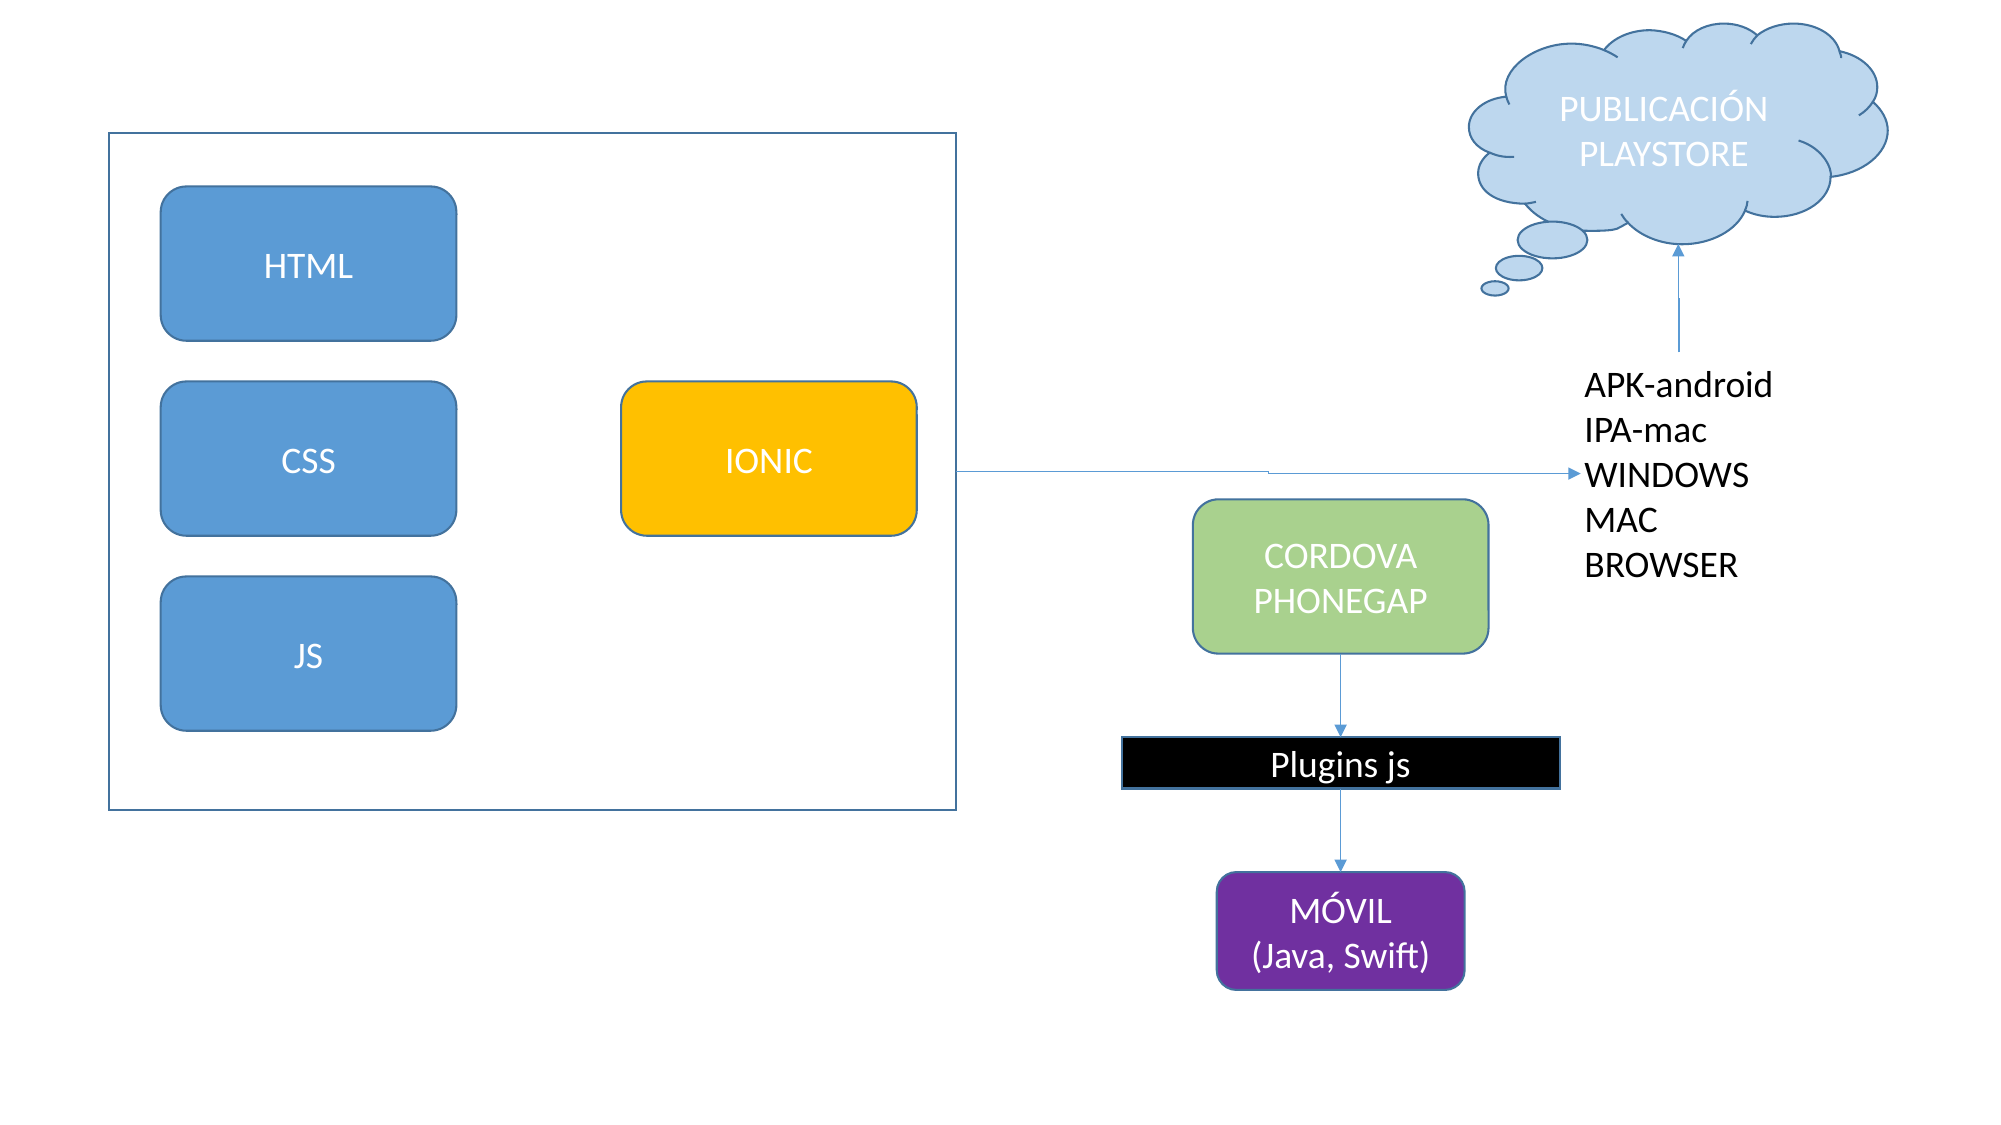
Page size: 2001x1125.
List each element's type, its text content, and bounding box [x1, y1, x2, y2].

text_box CORDOVA PHONEGAP [1192, 499, 1489, 654]
text_box JS [160, 576, 457, 731]
text_box PUBLICACIÓN PLAYSTORE [1495, 255, 1543, 281]
text_box APK-android IPA-mac WINDOWS MAC BROWSER [1569, 352, 1789, 593]
text_box MÓVIL (Java, Swift) [1216, 872, 1465, 990]
text_box PUBLICACIÓN PLAYSTORE [1481, 281, 1509, 296]
text_box CSS [160, 381, 457, 536]
text_box IONIC [621, 381, 917, 536]
text_box PUBLICACIÓN PLAYSTORE [1468, 23, 1888, 259]
text_box Plugins js [1121, 737, 1560, 789]
text_box HTML [160, 186, 457, 341]
